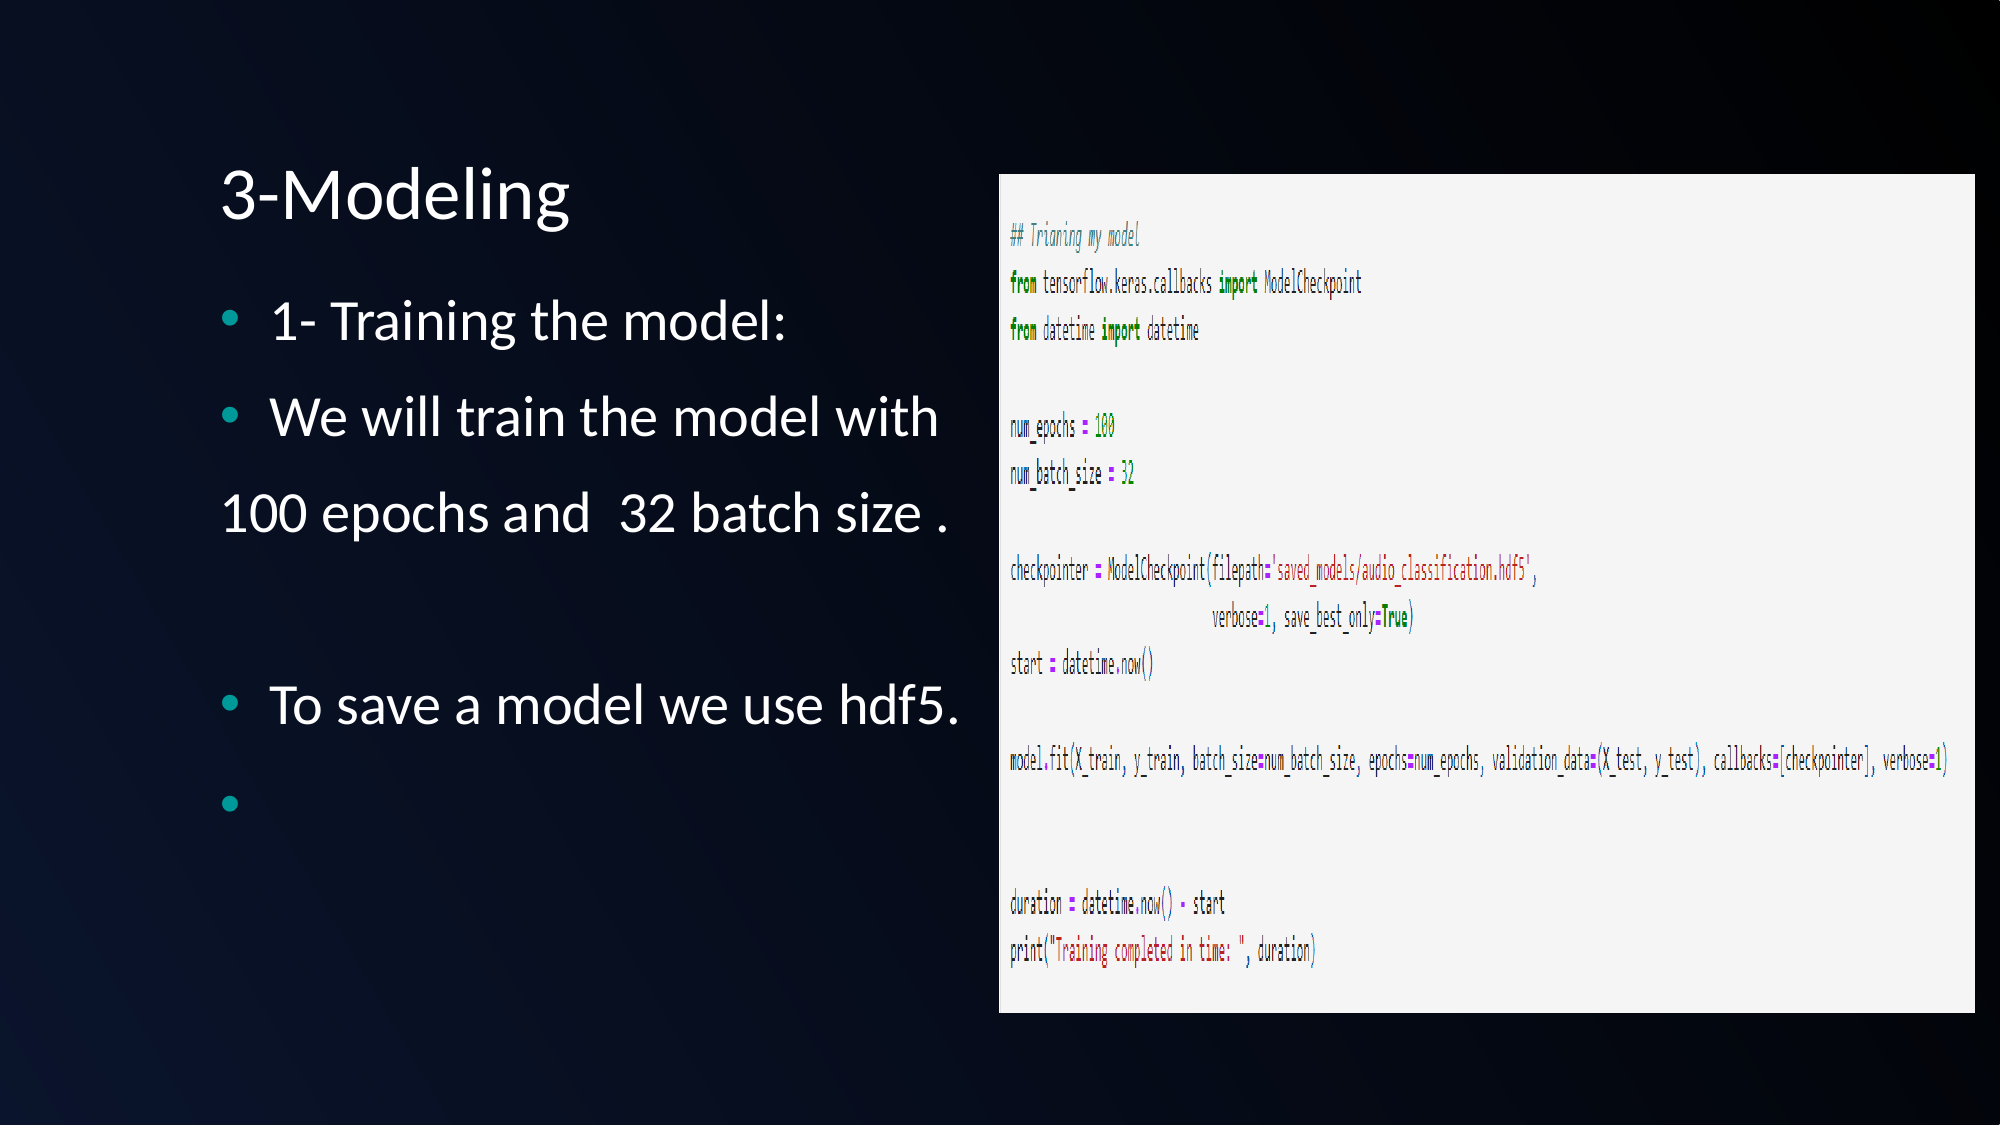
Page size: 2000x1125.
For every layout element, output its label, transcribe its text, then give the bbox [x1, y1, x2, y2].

picture [999, 174, 1975, 1013]
title 3-Modeling [199, 45, 1900, 246]
list 1- Training the model: We will train the model with 100 epochs and 32 batch size . To save a model we use hdf5. [199, 279, 999, 1013]
